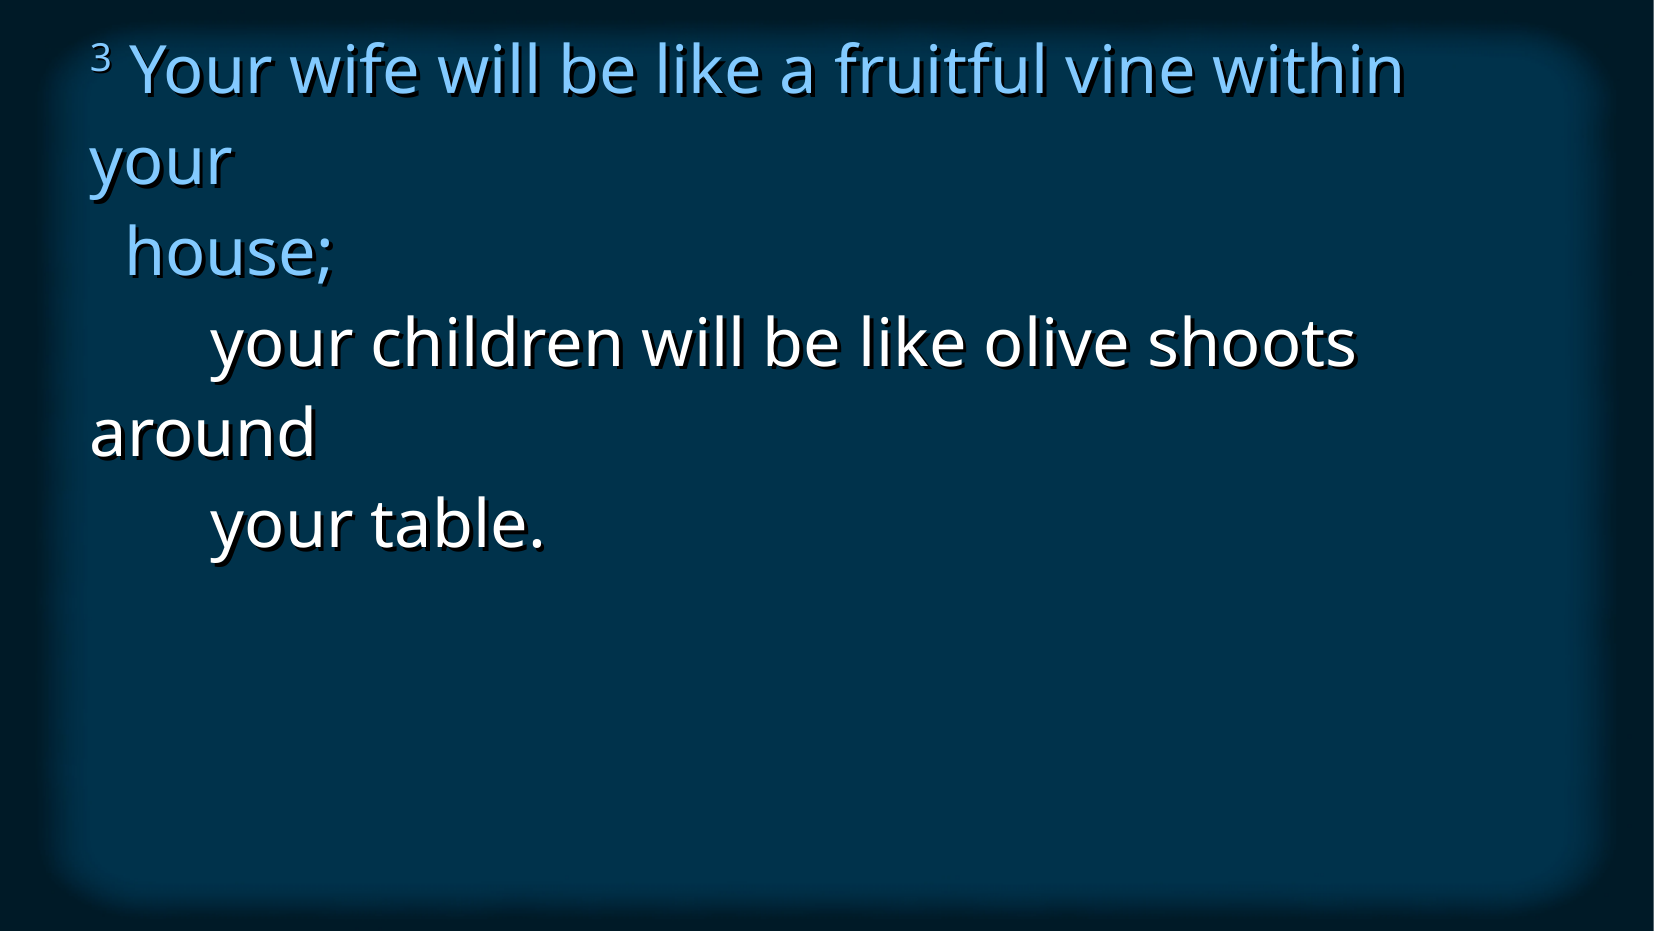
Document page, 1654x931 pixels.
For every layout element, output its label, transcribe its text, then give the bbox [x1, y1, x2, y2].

text_box 3 Your wife will be like a fruitful vine within your house; your children will be like olive shoots around your table. [75, 15, 1576, 385]
picture [0, 0, 1654, 931]
